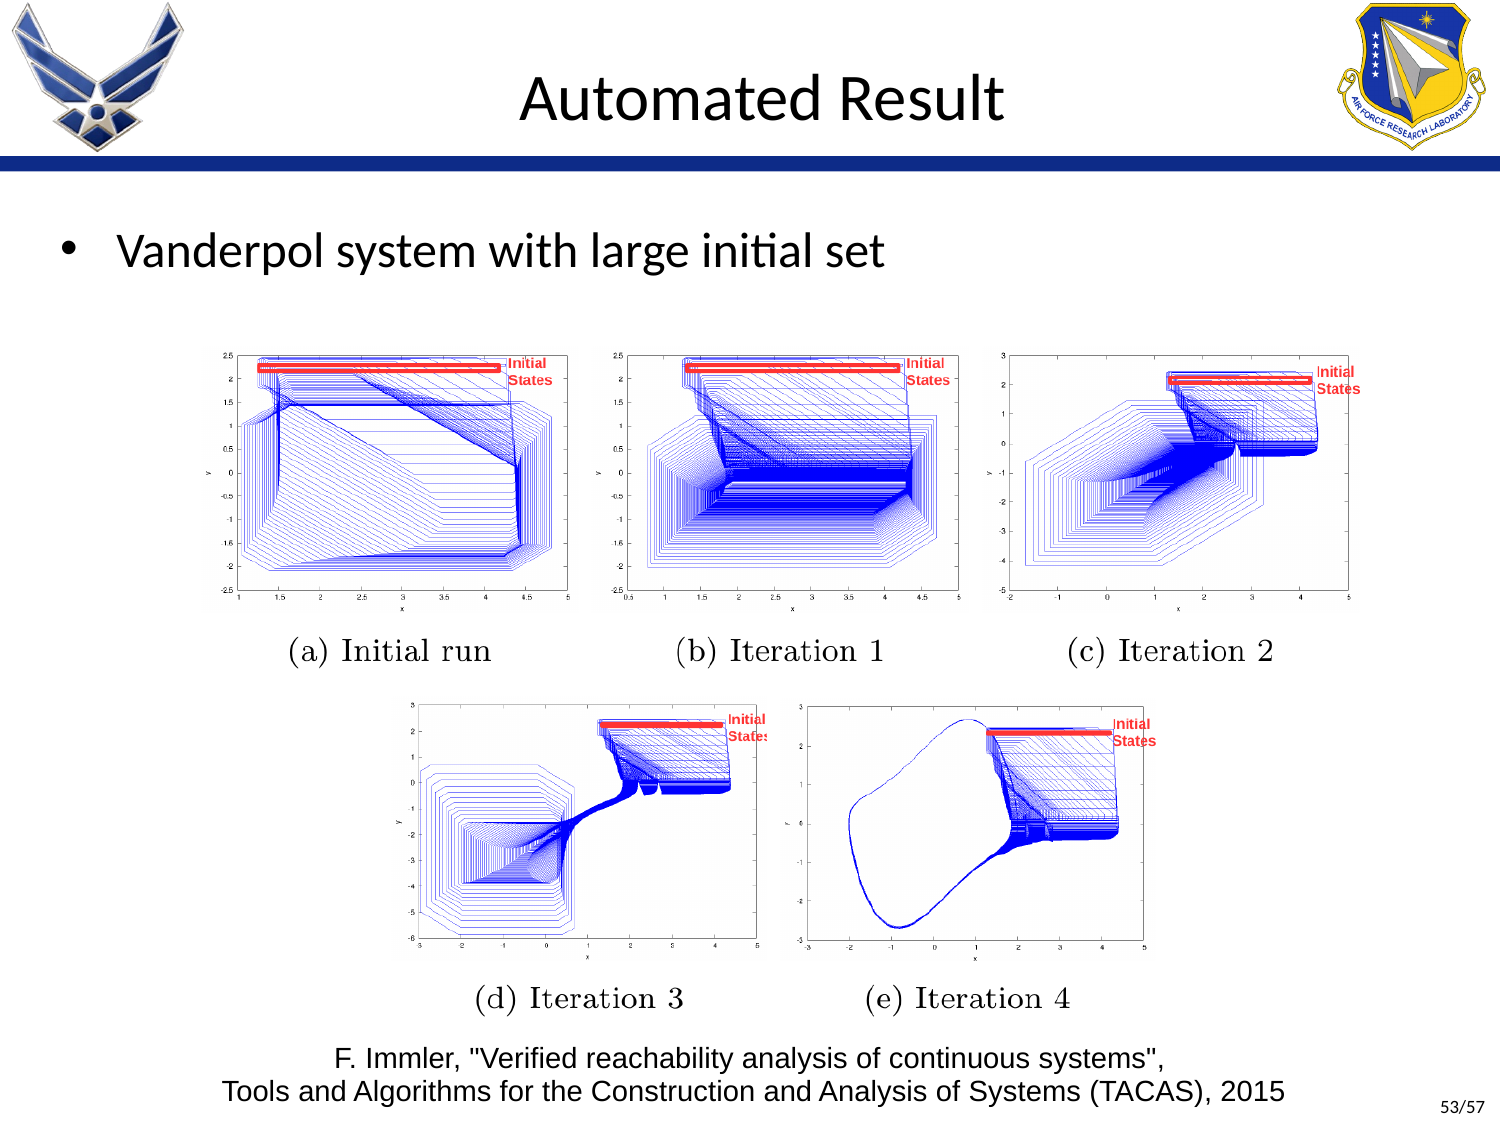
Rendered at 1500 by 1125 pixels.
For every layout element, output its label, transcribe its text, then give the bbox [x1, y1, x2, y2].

picture [390, 773, 1171, 1021]
picture [1438, 3, 1486, 151]
list Vanderpol system with large initial set [45, 210, 1441, 773]
text_box F. Immler, "Verified reachability analysis of continuous systems", Tools and Algorithms for the Construction and Analysis of Systems (TACAS), 2015 [0, 1035, 1500, 1116]
title Automated Result [87, 0, 1438, 188]
picture [2, 0, 87, 156]
